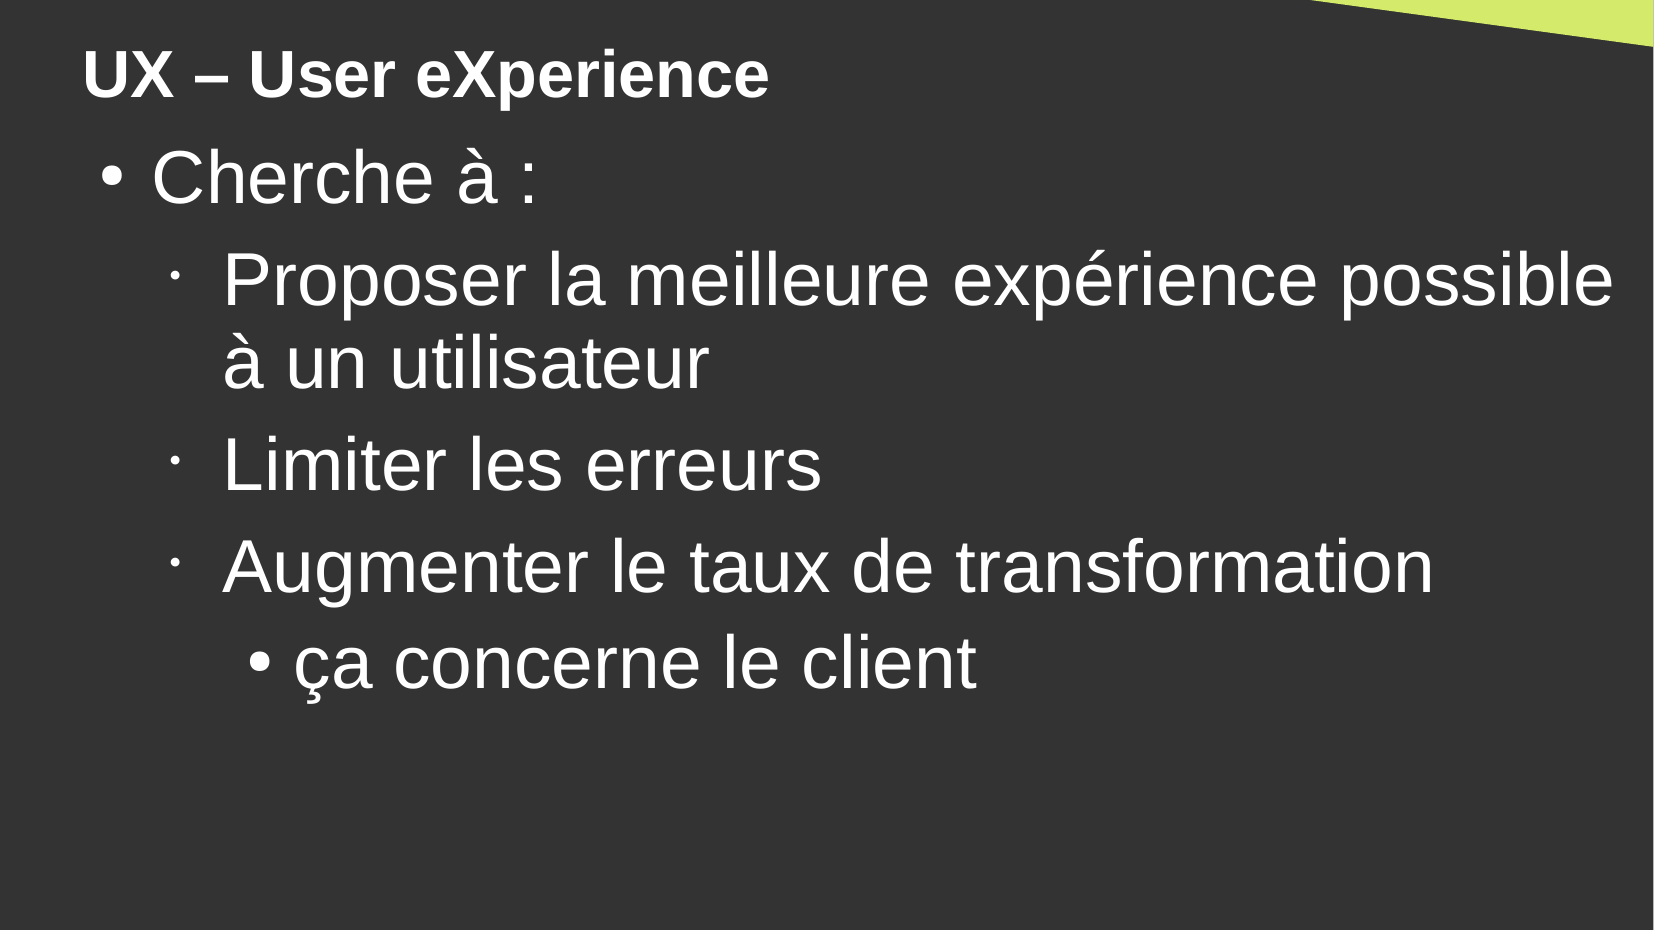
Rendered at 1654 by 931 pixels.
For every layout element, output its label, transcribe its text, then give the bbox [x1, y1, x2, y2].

text_box [1310, 0, 1654, 47]
title UX – User eXperience [82, 37, 1571, 114]
list Cherche à : Proposer la meilleure expérience possible à un utilisateur Limiter les erreurs Augmenter le taux de transformation ça concerne le client [80, 135, 1620, 827]
